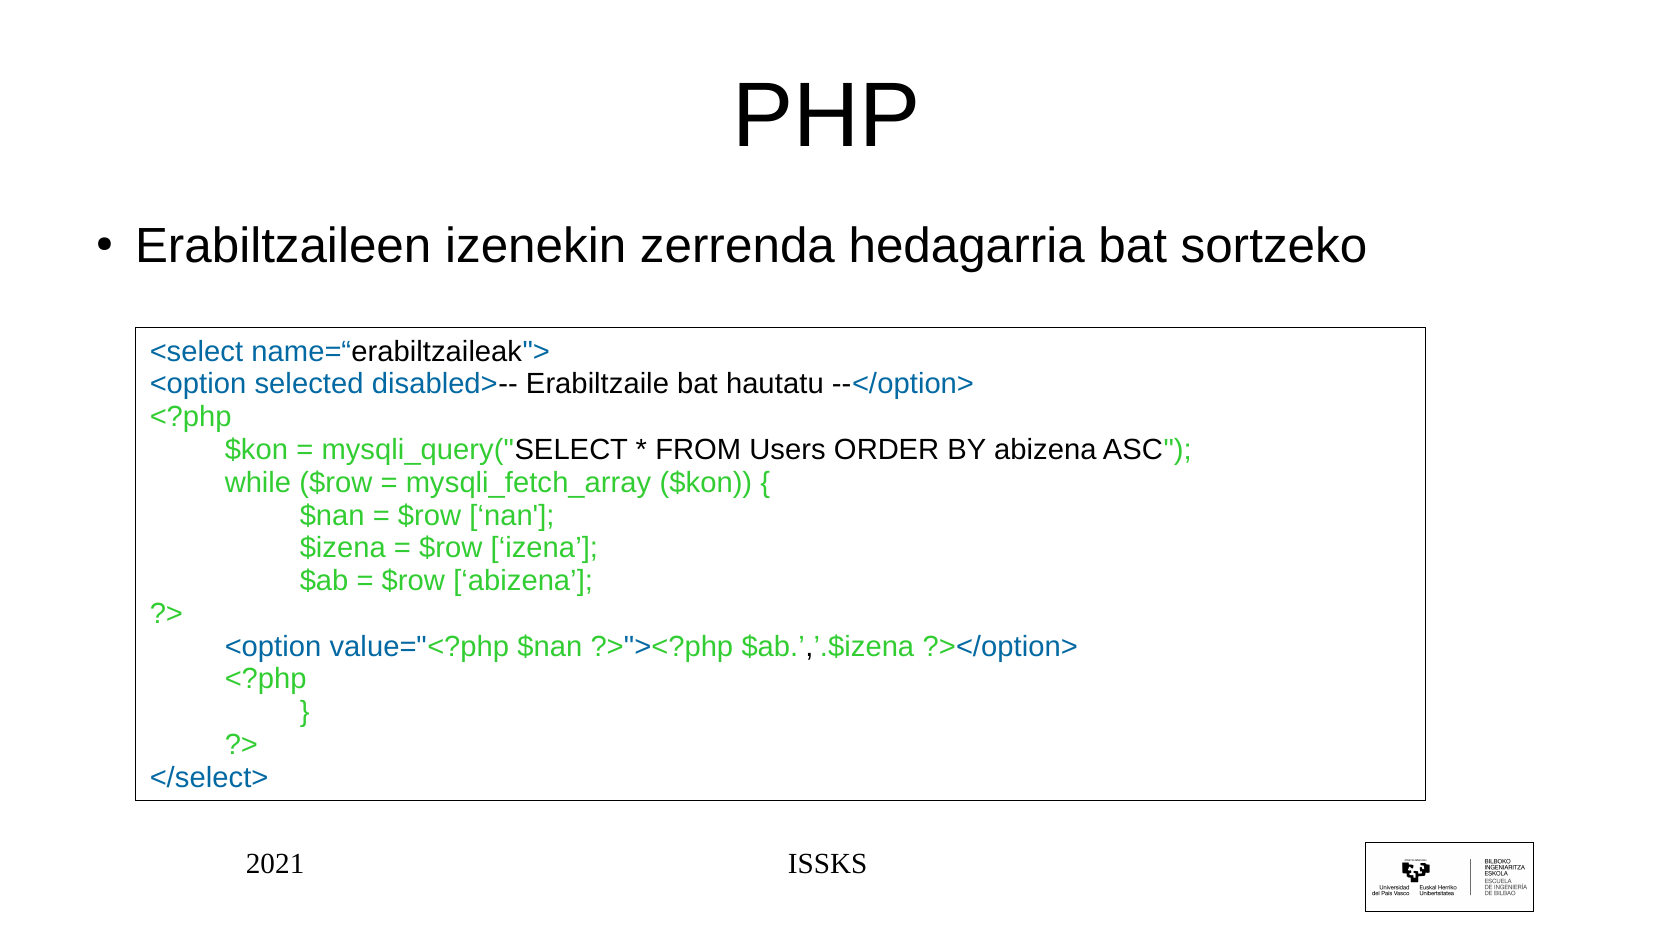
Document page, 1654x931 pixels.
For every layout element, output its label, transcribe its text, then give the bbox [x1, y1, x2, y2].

text_box <select name=“erabiltzaileak"> <option selected disabled>-- Erabiltzaile bat hautatu --</option> <?php $kon = mysqli_query("SELECT * FROM Users ORDER BY abizena ASC"); while ($row = mysqli_fetch_array ($kon)) { $nan = $row [‘nan']; $izena = $row [‘izena’]; $ab = $row [‘abizena’]; ?> <option value="<?php $nan ?>"><?php $ab.’,’.$izena ?></option> <?php } ?> </select> [135, 327, 1426, 801]
title PHP [82, 37, 1571, 193]
picture [1366, 843, 1533, 911]
list Erabiltzaileen izenekin zerrenda hedagarria bat sortzeko [82, 217, 1456, 301]
